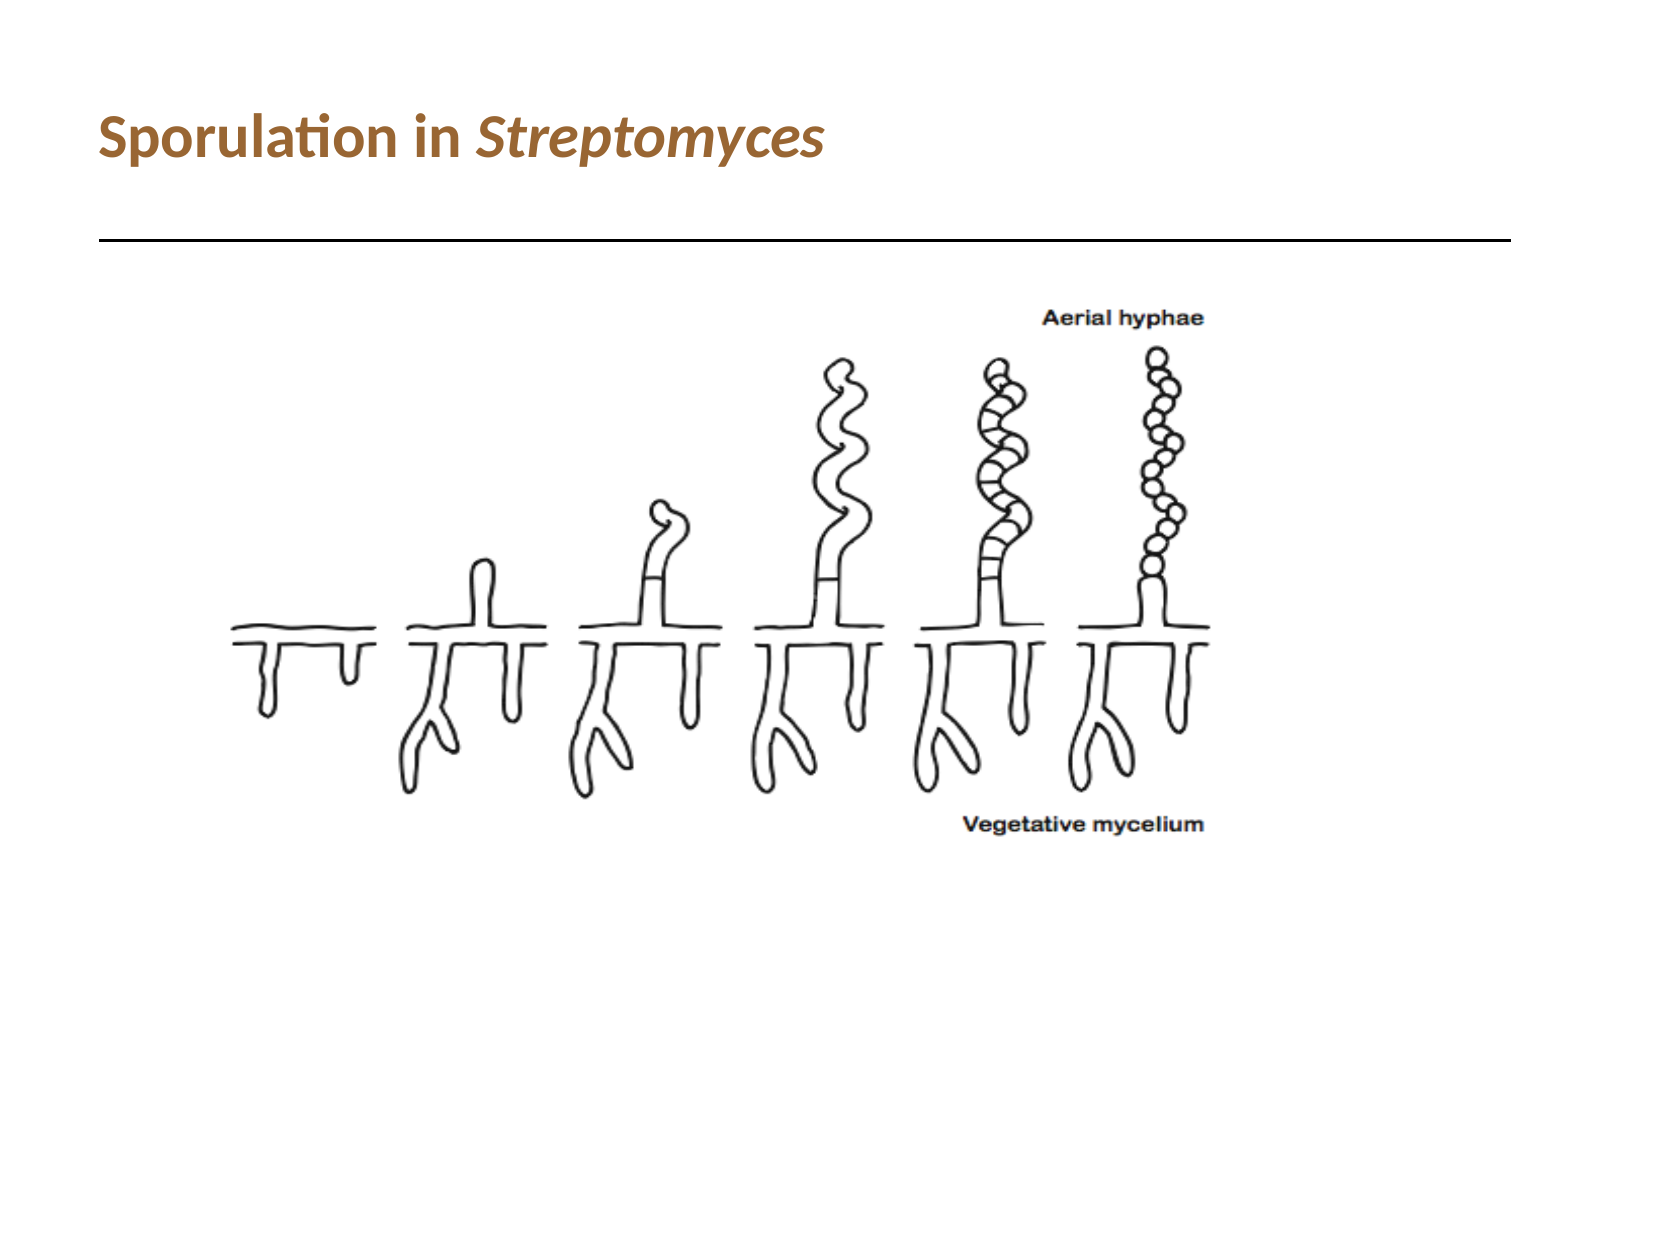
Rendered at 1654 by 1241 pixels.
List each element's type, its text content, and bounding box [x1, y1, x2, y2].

picture [132, 302, 1336, 916]
text_box Sporulation in Streptomyces [83, 28, 1571, 236]
